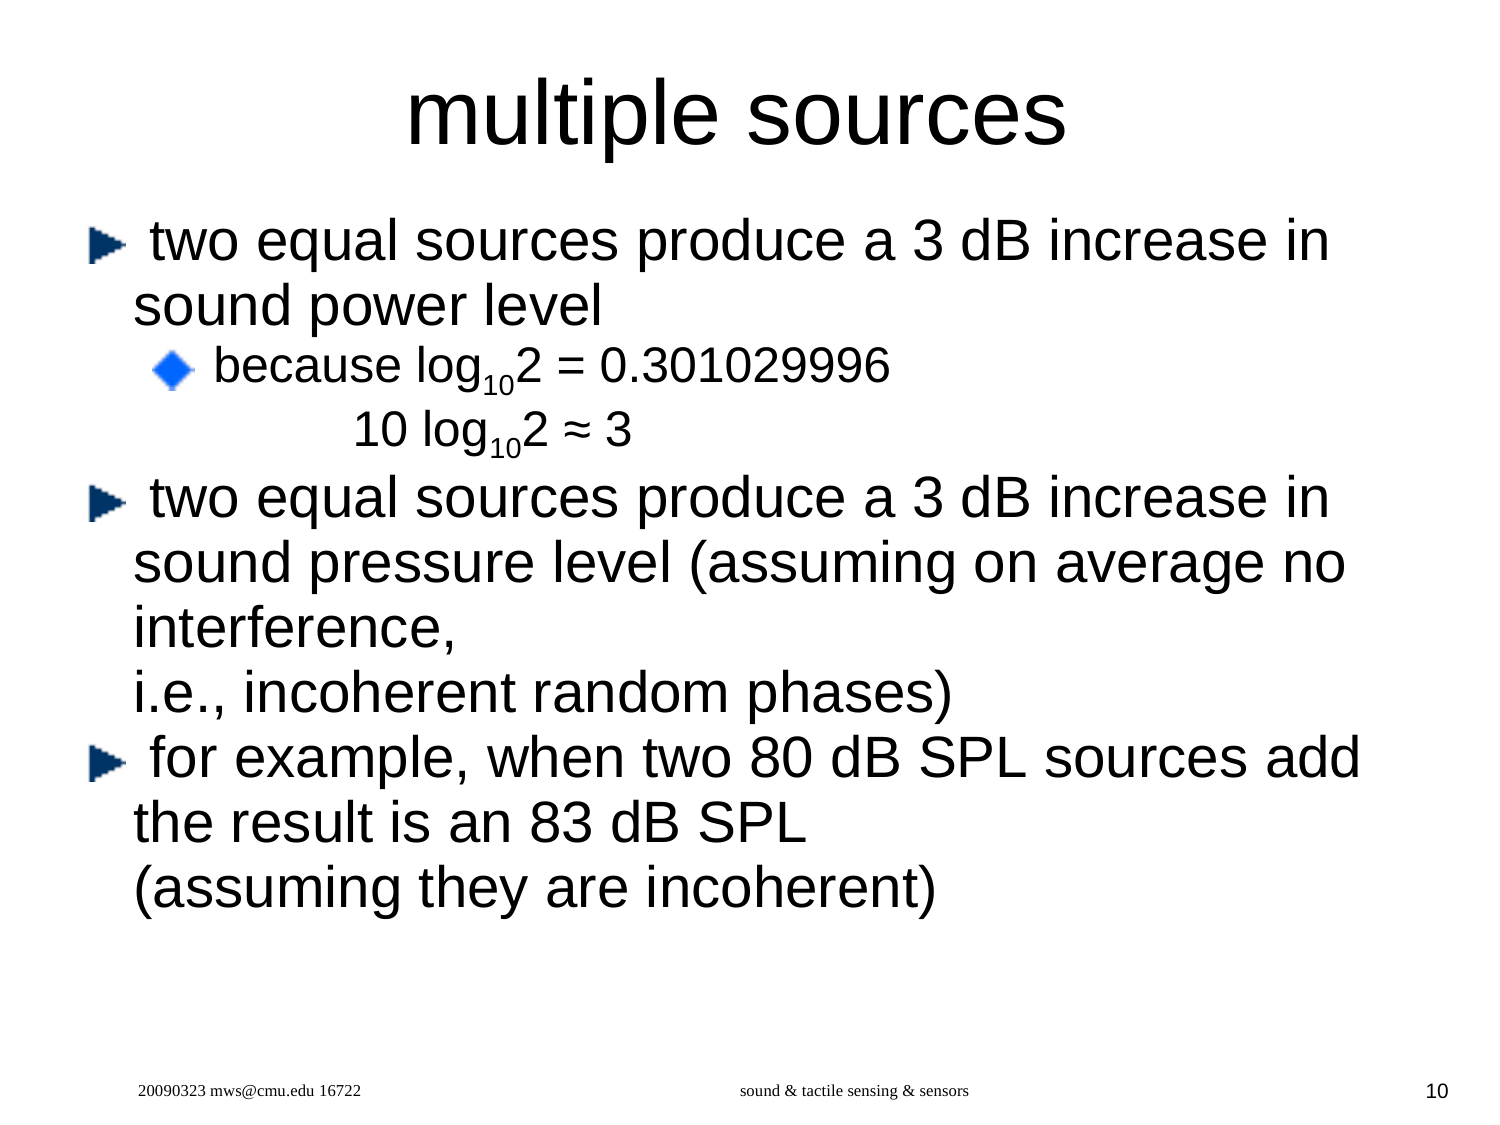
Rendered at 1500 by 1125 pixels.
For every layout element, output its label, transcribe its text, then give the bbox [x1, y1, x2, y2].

list two equal sources produce a 3 dB increase in sound power level because log102 = 0.301029996 10 log102 ≈ 3 two equal sources produce a 3 dB increase in sound pressure level (assuming on average no interference, i.e., incoherent random phases) for example, when two 80 dB SPL sources add the result is an 83 dB SPL (assuming they are incoherent) [62, 199, 1388, 988]
title multiple sources [112, 50, 1388, 176]
